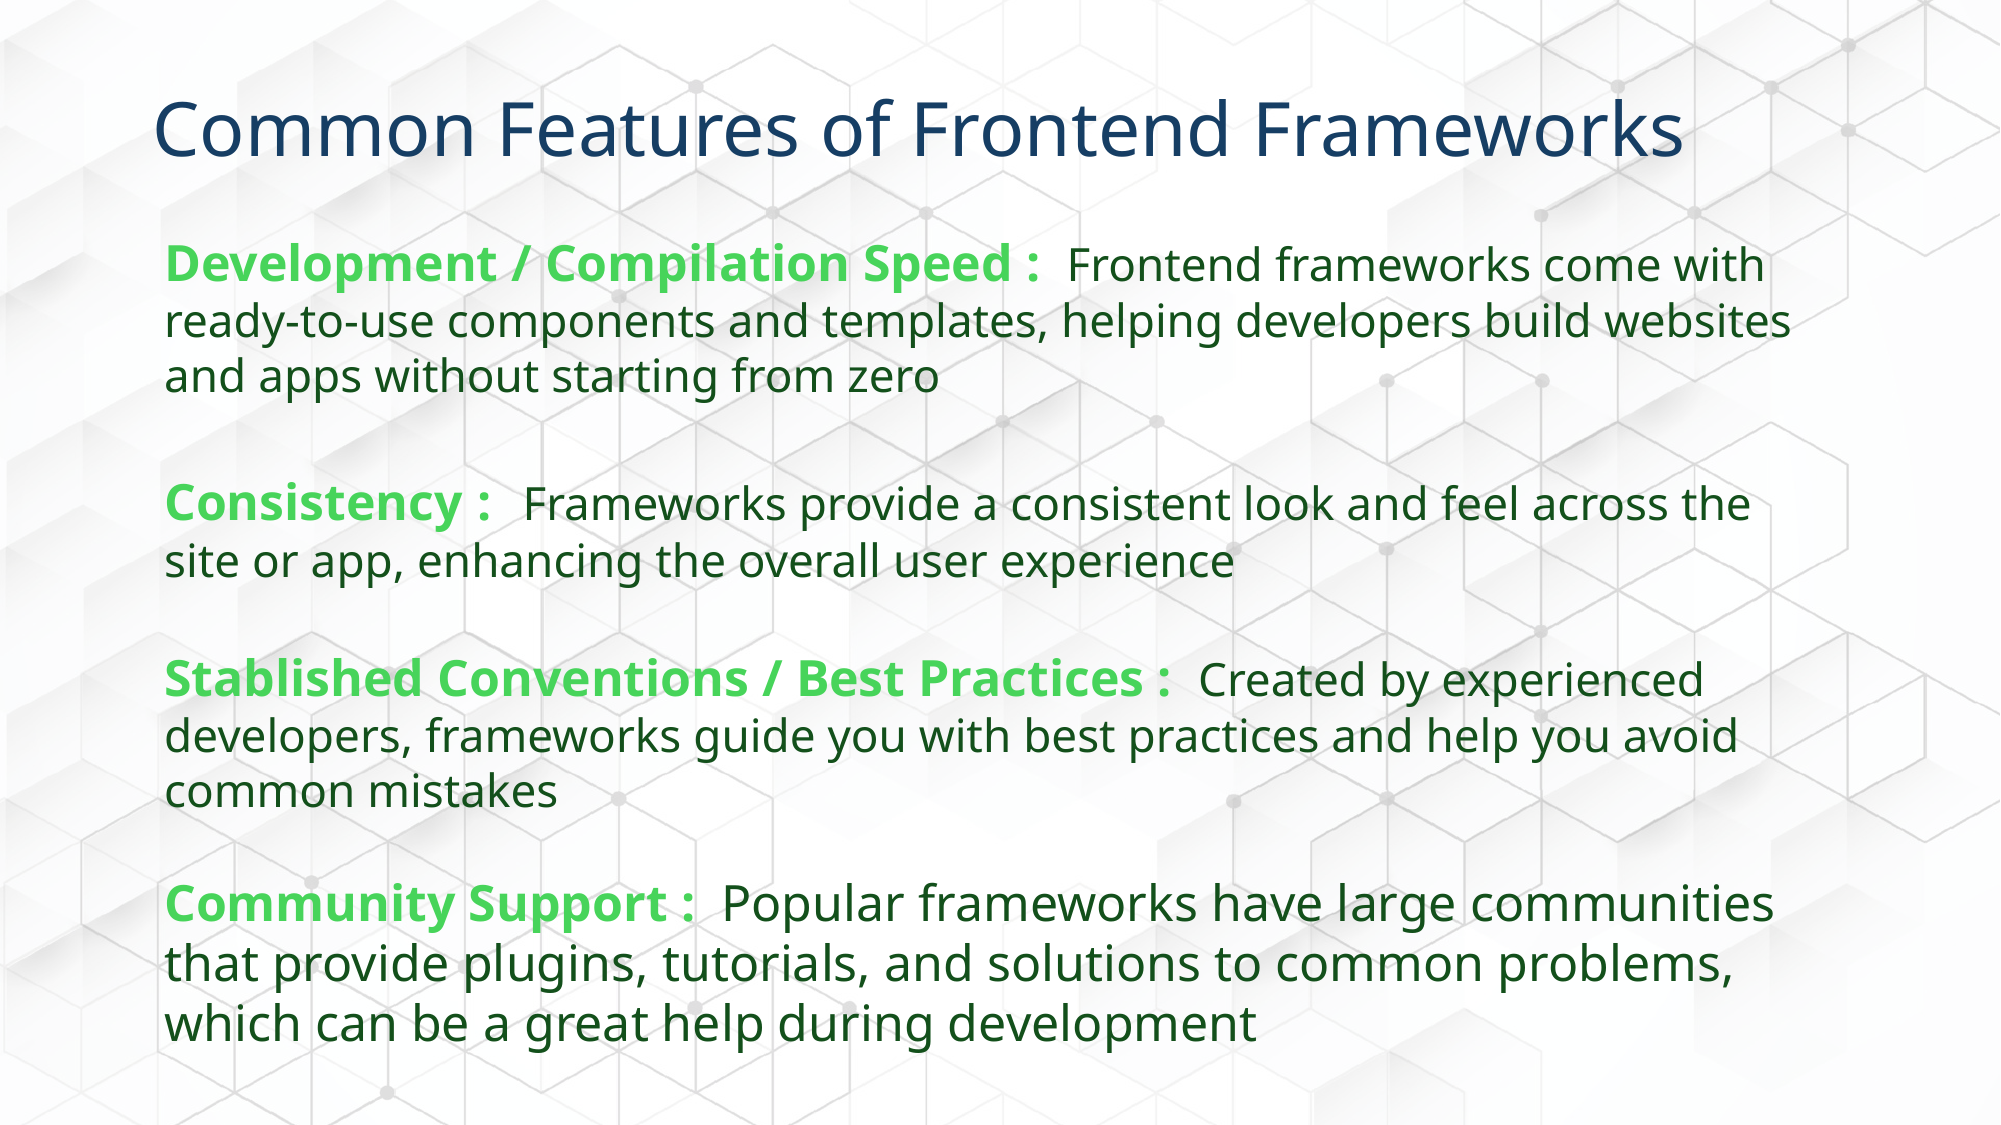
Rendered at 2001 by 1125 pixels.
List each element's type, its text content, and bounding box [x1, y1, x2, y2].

title Common Features of Frontend Frameworks [137, 23, 1863, 242]
text_box Development / Compilation Speed : Frontend frameworks come with ready-to-use components and templates, helping developers build websites and apps without starting from zero Consistency : Frameworks provide a consistent look and feel across the site or app, enhancing the overall user experience Stablished Conventions / Best Practices : Created by experienced developers, frameworks guide you with best practices and help you avoid common mistakes Community Support : Popular frameworks have large communities that provide plugins, tutorials, and solutions to common problems, which can be a great help during development [149, 224, 1851, 1115]
picture [0, 0, 2000, 1125]
